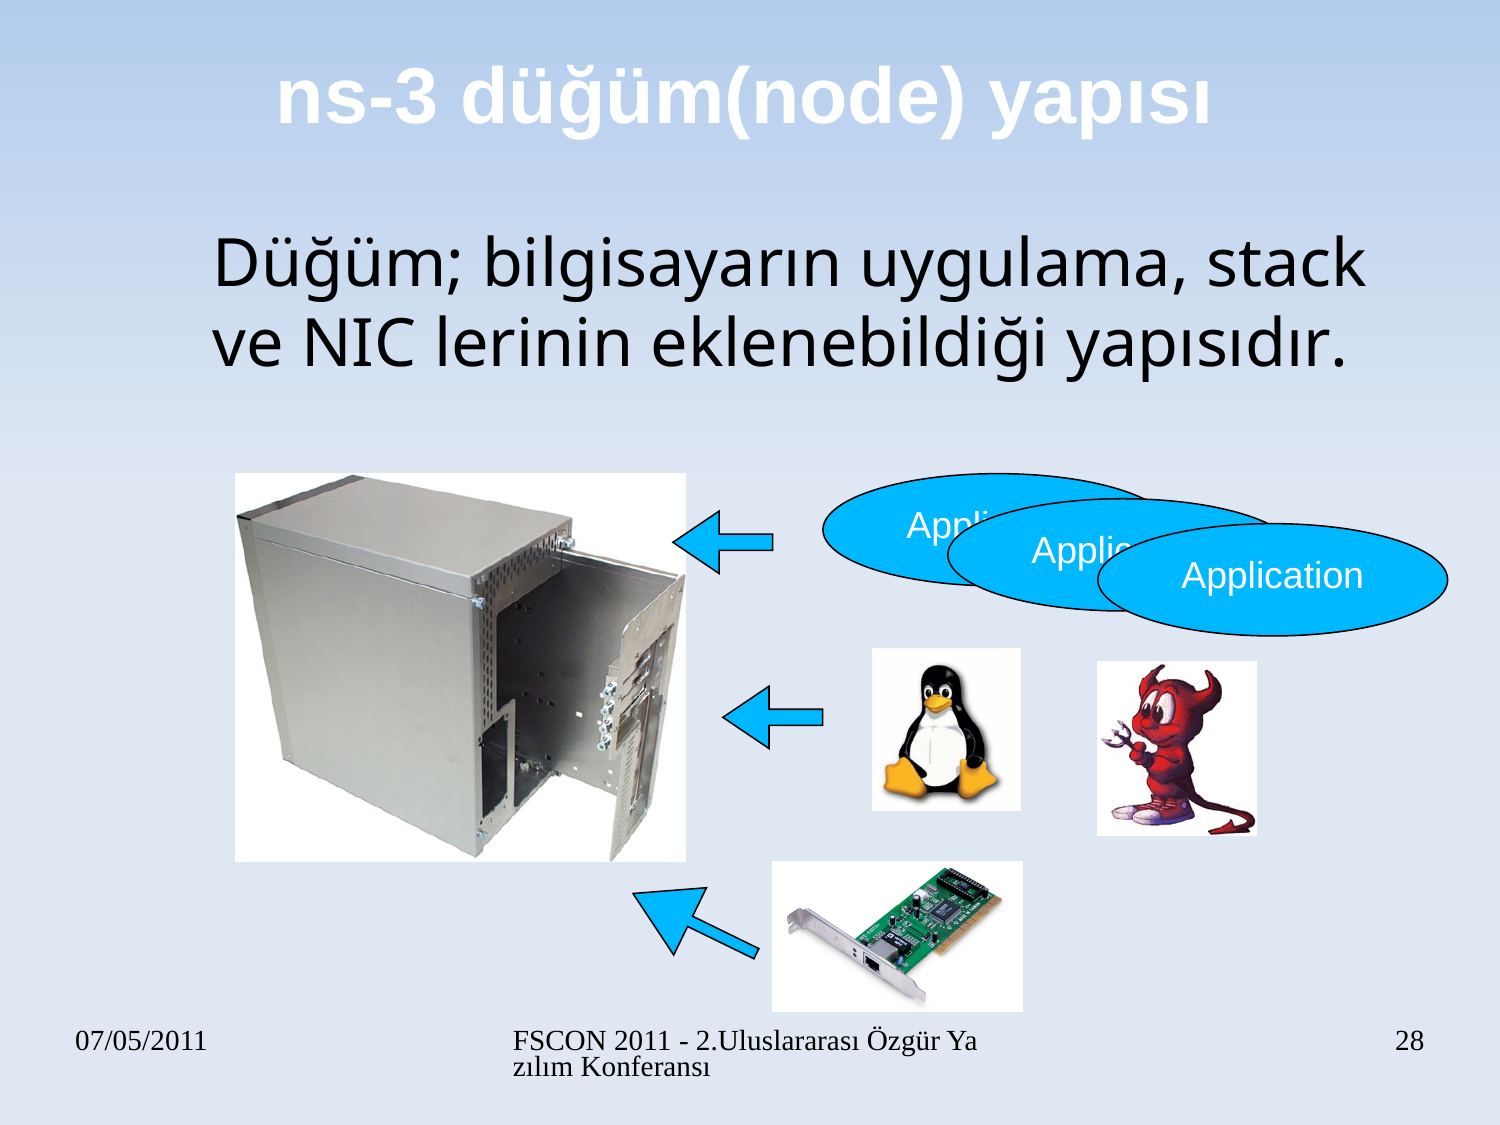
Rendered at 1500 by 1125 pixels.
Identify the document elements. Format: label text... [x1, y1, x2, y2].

text_box Application [822, 485, 1145, 586]
text_box Application [1097, 523, 1448, 636]
text_box [633, 887, 759, 959]
text_box Düğüm; bilgisayarın uygulama, stack ve NIC lerinin eklenebildiği yapısıdır. [197, 212, 1448, 485]
text_box Application [947, 498, 1267, 611]
title ns-3 düğüm(node) yapısı [69, 0, 1420, 188]
picture [0, 0, 1500, 1125]
text_box [722, 686, 823, 749]
text_box [672, 511, 773, 574]
